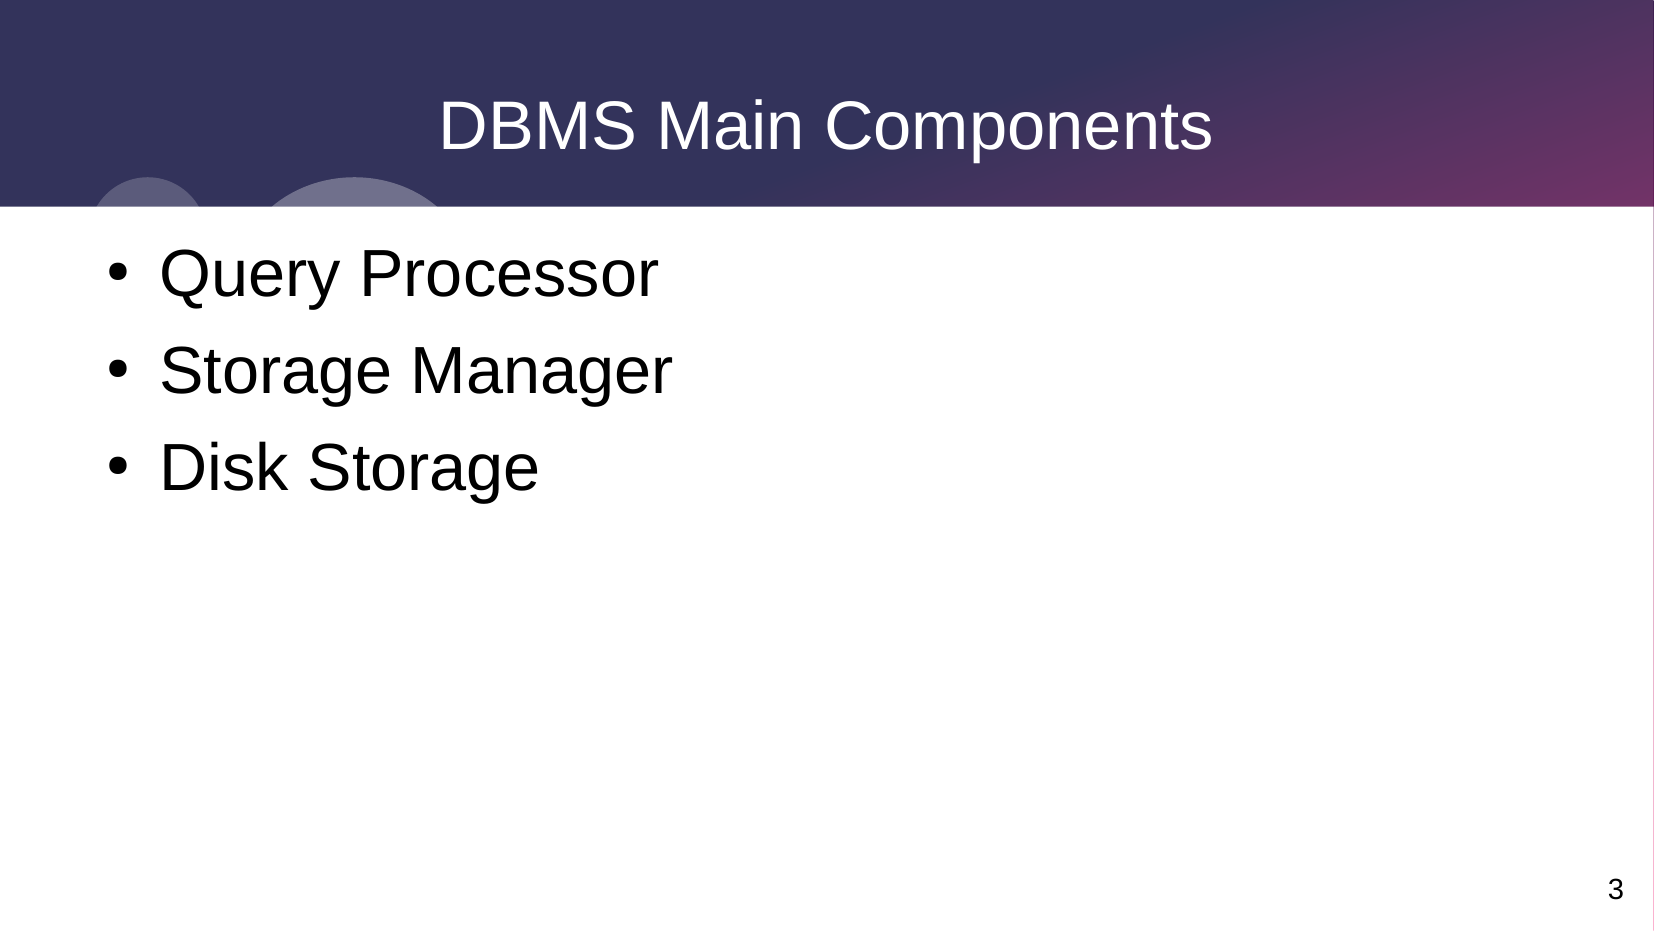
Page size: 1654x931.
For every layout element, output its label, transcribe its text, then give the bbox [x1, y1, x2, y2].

title DBMS Main Components [88, 44, 1565, 207]
list Query Processor Storage Manager Disk Storage [88, 236, 1565, 827]
